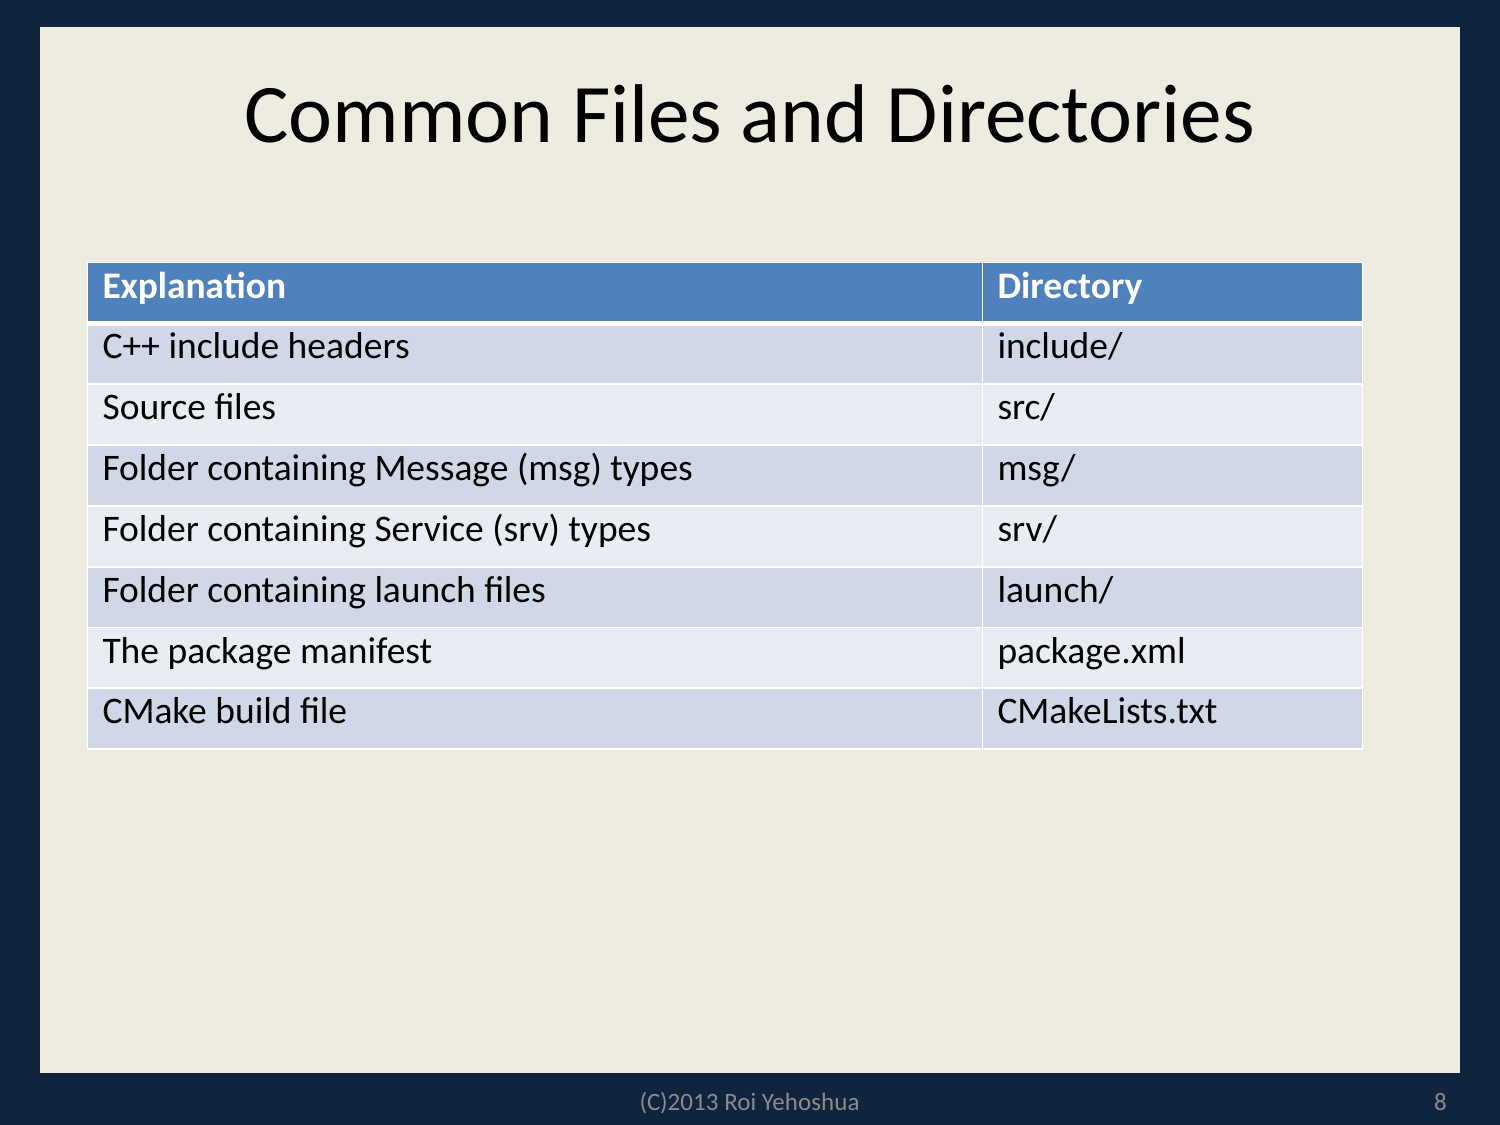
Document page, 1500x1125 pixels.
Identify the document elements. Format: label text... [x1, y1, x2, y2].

table_cell package.xml [983, 628, 1362, 687]
table_header Directory [983, 263, 1362, 321]
table_header Explanation [88, 263, 982, 321]
table_cell Folder containing Message (msg) types [88, 446, 982, 505]
table_cell include/ [983, 326, 1362, 383]
table_cell Folder containing launch files [88, 568, 982, 627]
table_cell CMake build file [88, 689, 982, 748]
table_cell src/ [983, 385, 1362, 444]
table_cell C++ include headers [88, 326, 982, 383]
table_cell Source files [88, 385, 982, 444]
table_cell Folder containing Service (srv) types [88, 507, 982, 566]
table_cell launch/ [983, 568, 1362, 627]
table_cell srv/ [983, 507, 1362, 566]
slide_number <number> [1111, 1074, 1462, 1125]
title Common Files and Directories [37, 31, 1463, 188]
table_cell The package manifest [88, 628, 982, 687]
table_cell CMakeLists.txt [983, 689, 1362, 748]
footer (C)2013 Roi Yehoshua [512, 1074, 988, 1125]
table_cell msg/ [983, 446, 1362, 505]
